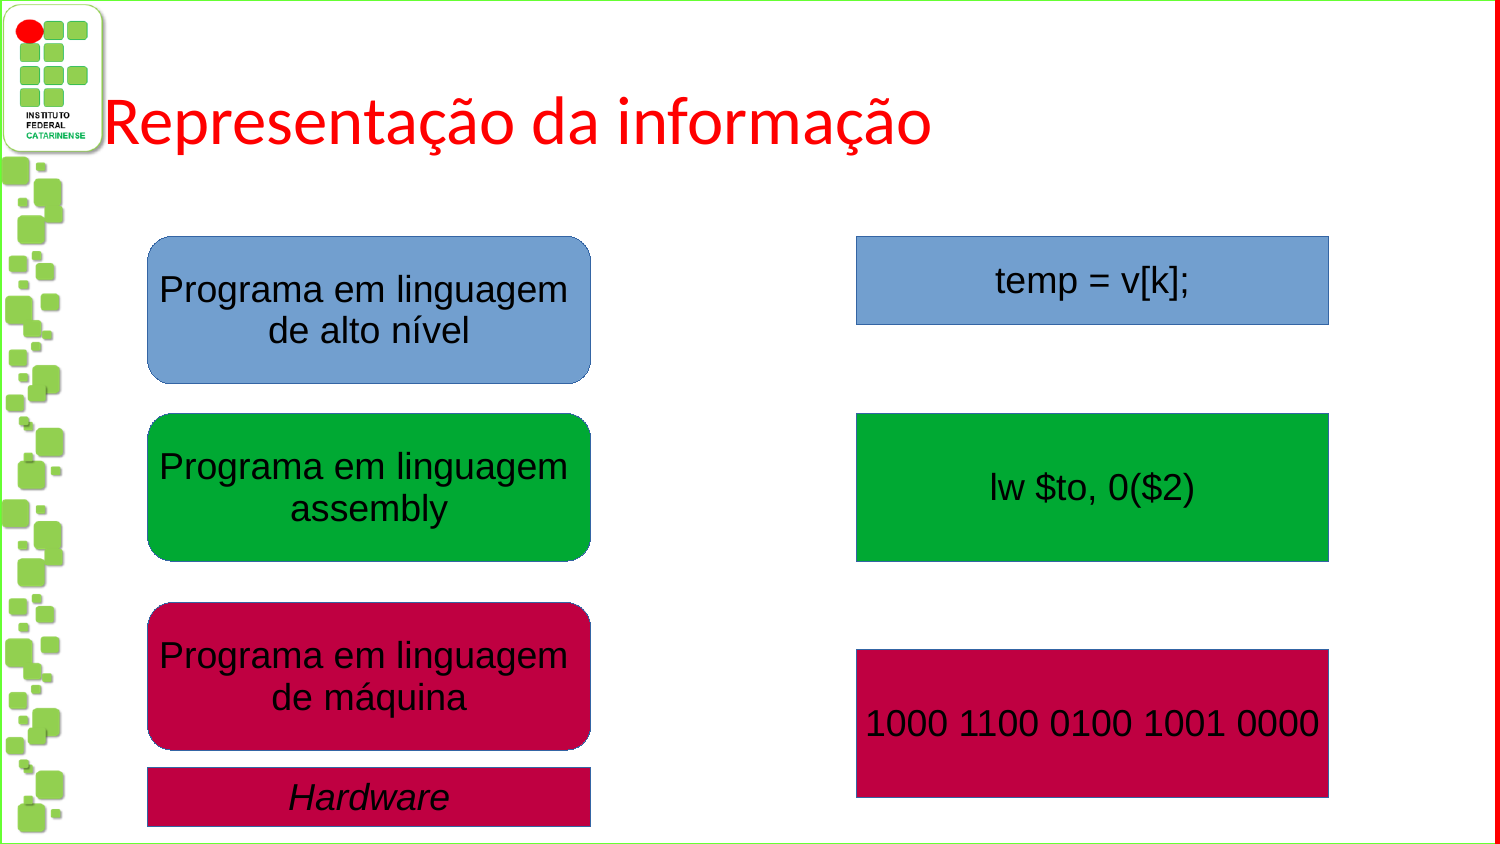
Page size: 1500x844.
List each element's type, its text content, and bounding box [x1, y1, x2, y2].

text_box Hardware [147, 767, 591, 827]
picture [0, 0, 1500, 844]
text_box Programa em linguagem de máquina [147, 602, 591, 751]
text_box Programa em linguagem assembly [147, 413, 591, 562]
text_box 1000 1100 0100 1001 0000 [856, 649, 1329, 798]
text_box temp = v[k]; [856, 236, 1329, 325]
text_box lw $to, 0($2) [856, 413, 1329, 562]
title Representação da informação [103, 44, 1397, 208]
text_box Programa em linguagem de alto nível [147, 236, 591, 384]
